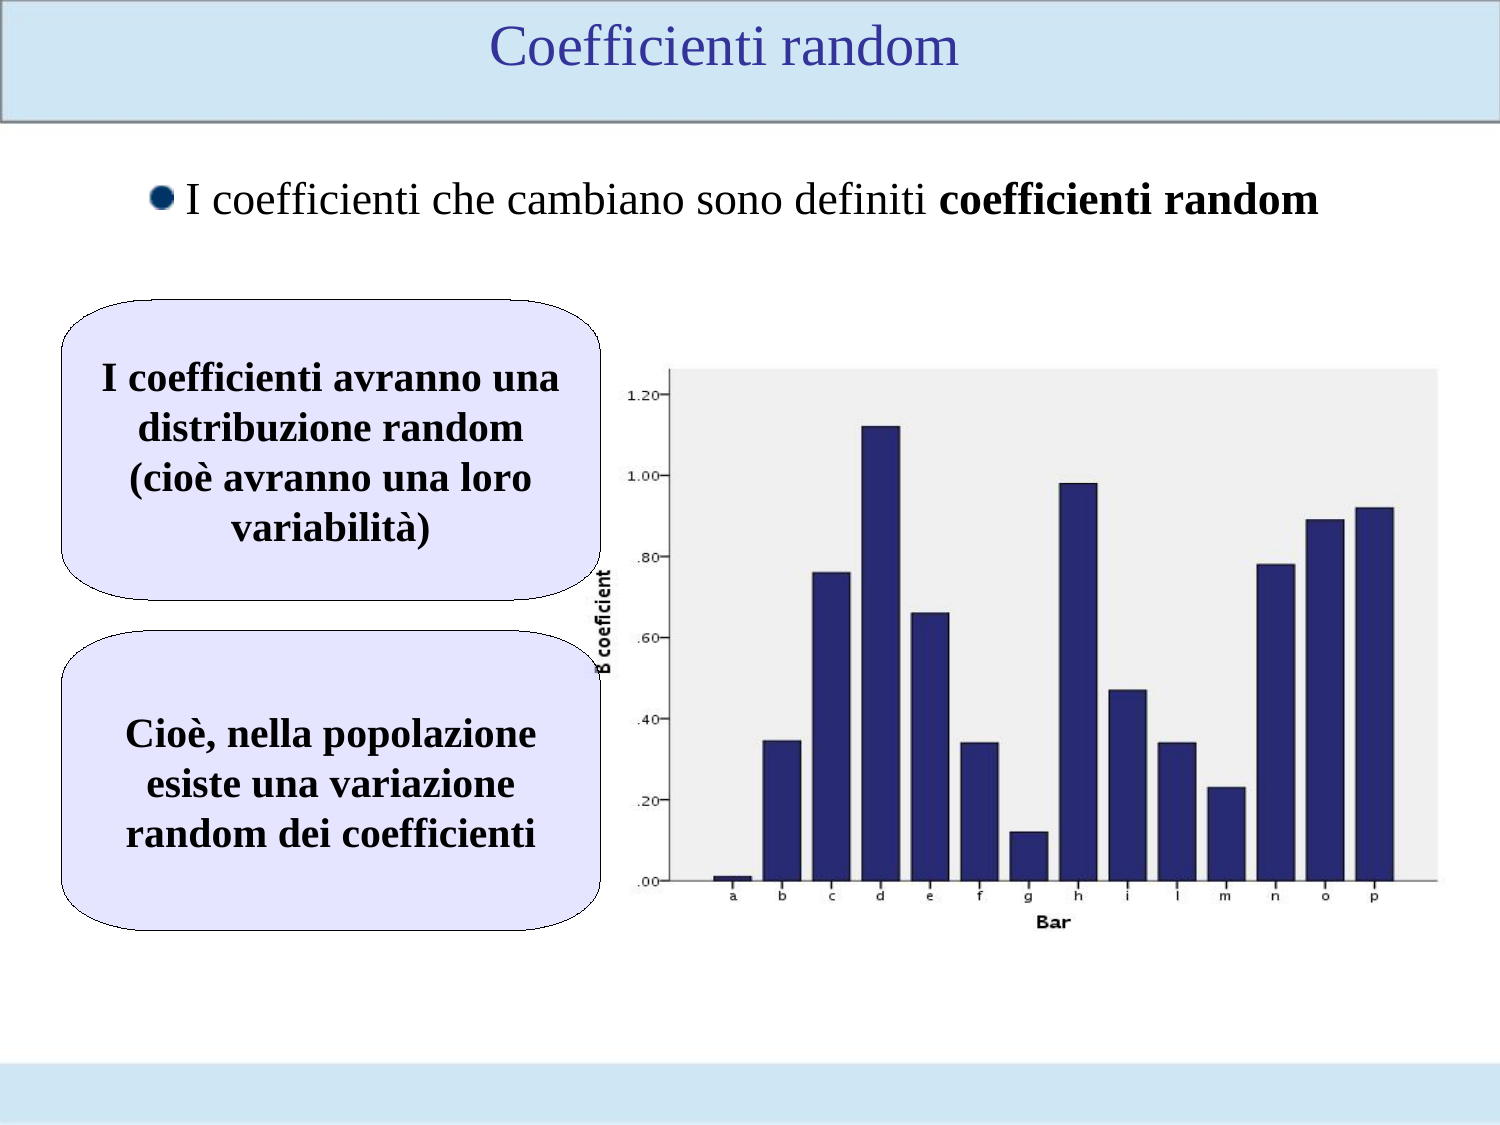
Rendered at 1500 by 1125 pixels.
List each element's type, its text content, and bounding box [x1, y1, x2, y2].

title Coefficienti random [49, 0, 1400, 136]
text_box Cioè, nella popolazione esiste una variazione random dei coefficienti [61, 630, 601, 931]
text_box I coefficienti avranno una distribuzione random (cioè avranno una loro variabilità) [61, 299, 601, 601]
picture [0, 0, 1500, 1125]
text_box I coefficienti che cambiano sono definiti coefficienti random [132, 161, 1377, 232]
